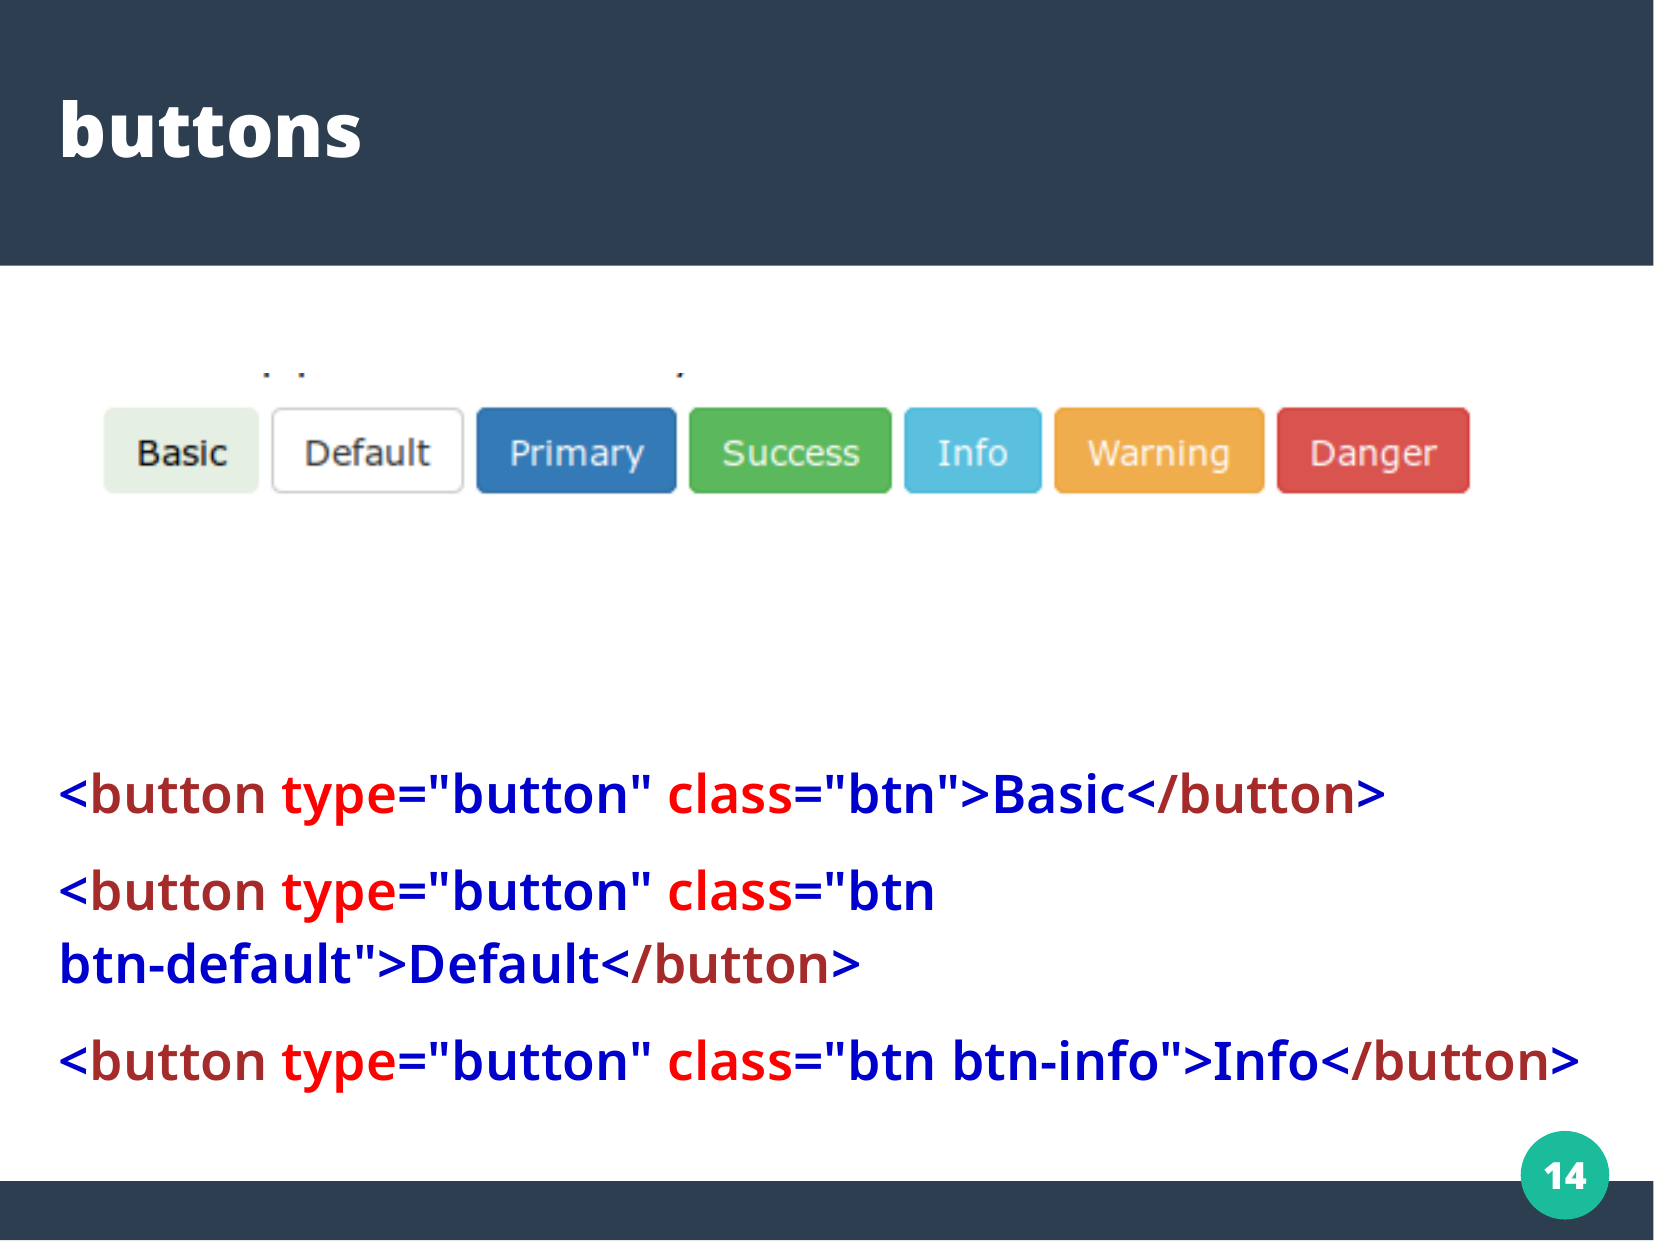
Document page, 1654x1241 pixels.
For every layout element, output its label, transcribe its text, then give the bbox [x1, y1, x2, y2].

picture [77, 373, 1513, 532]
list <button type="button" class="btn">Basic</button> <button type="button" class="btn btn-default">Default</button> <button type="button" class="btn btn-info">Info</button> [59, 756, 1595, 1151]
title buttons [59, 49, 1595, 207]
